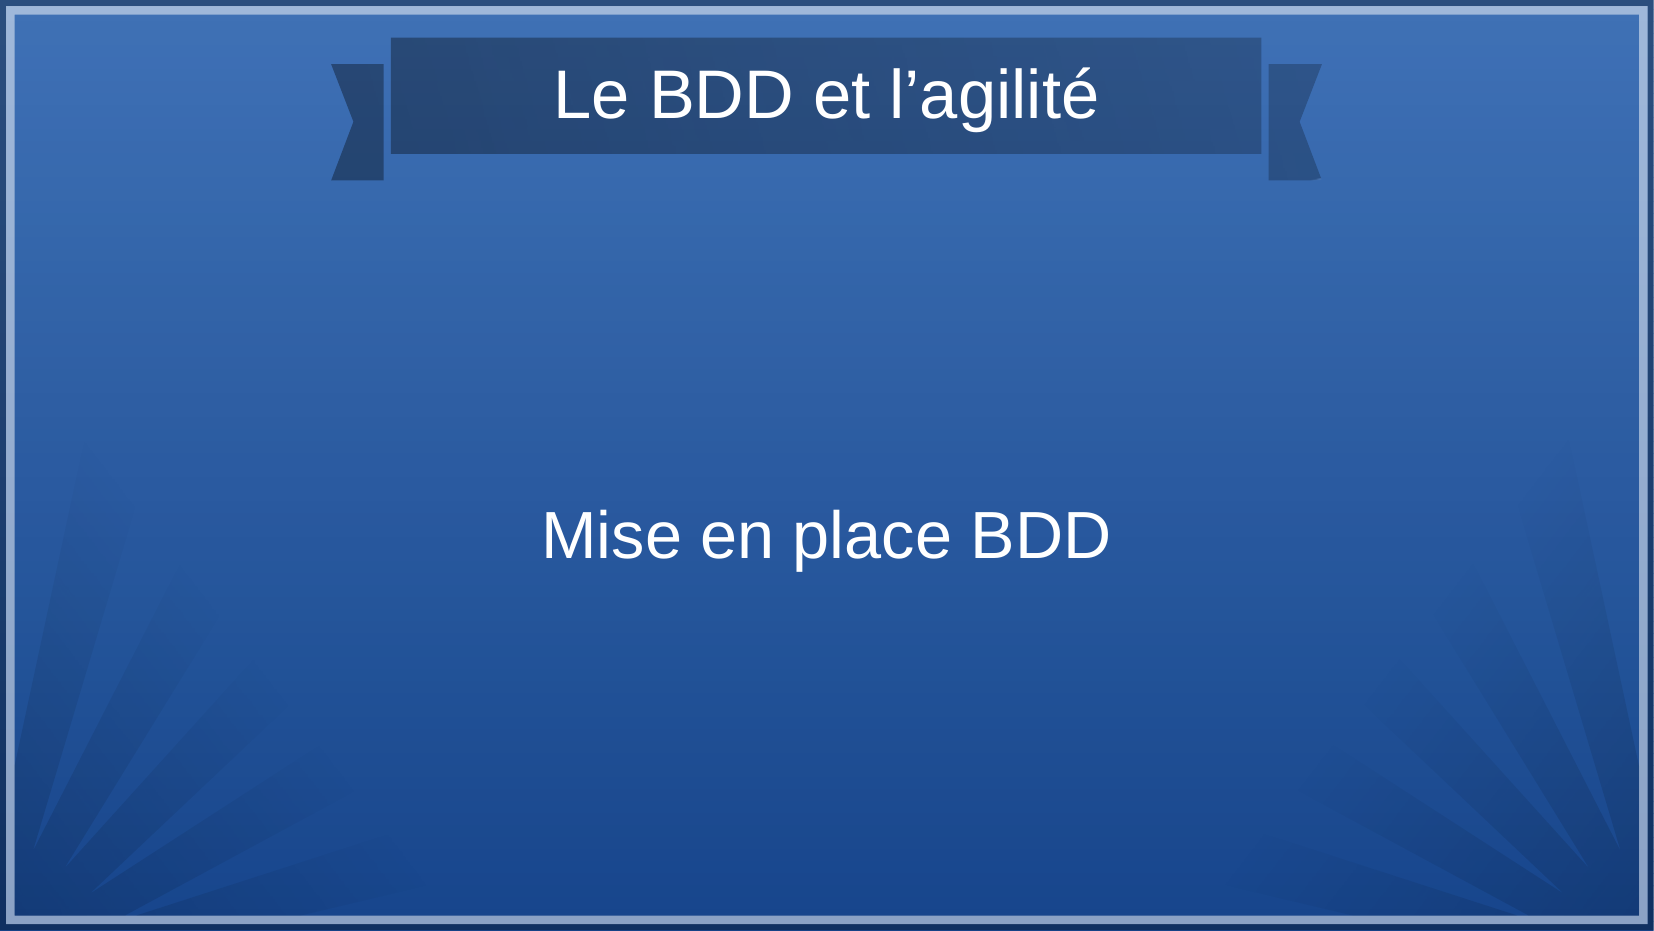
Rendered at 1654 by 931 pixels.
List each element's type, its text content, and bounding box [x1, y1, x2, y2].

subtitle Mise en place BDD [82, 224, 1571, 848]
title Le BDD et l’agilité [389, 35, 1264, 154]
